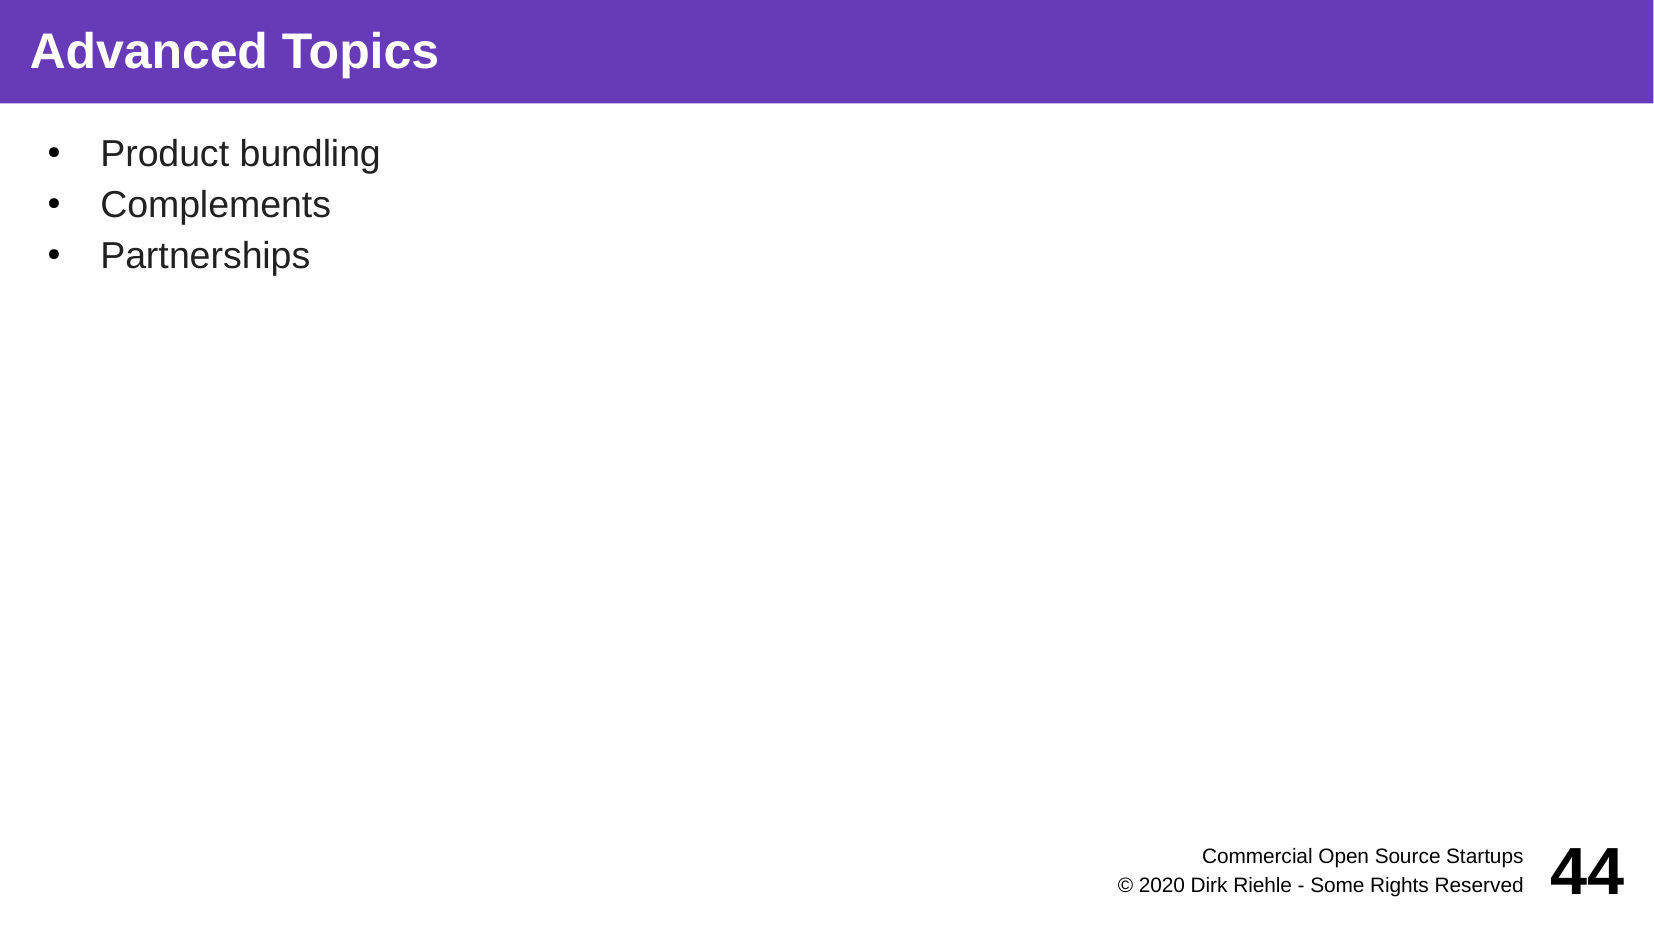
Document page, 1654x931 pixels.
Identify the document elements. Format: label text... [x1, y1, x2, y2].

list Product bundling Complements Partnerships [29, 132, 1625, 813]
title Advanced Topics [0, 0, 1654, 104]
